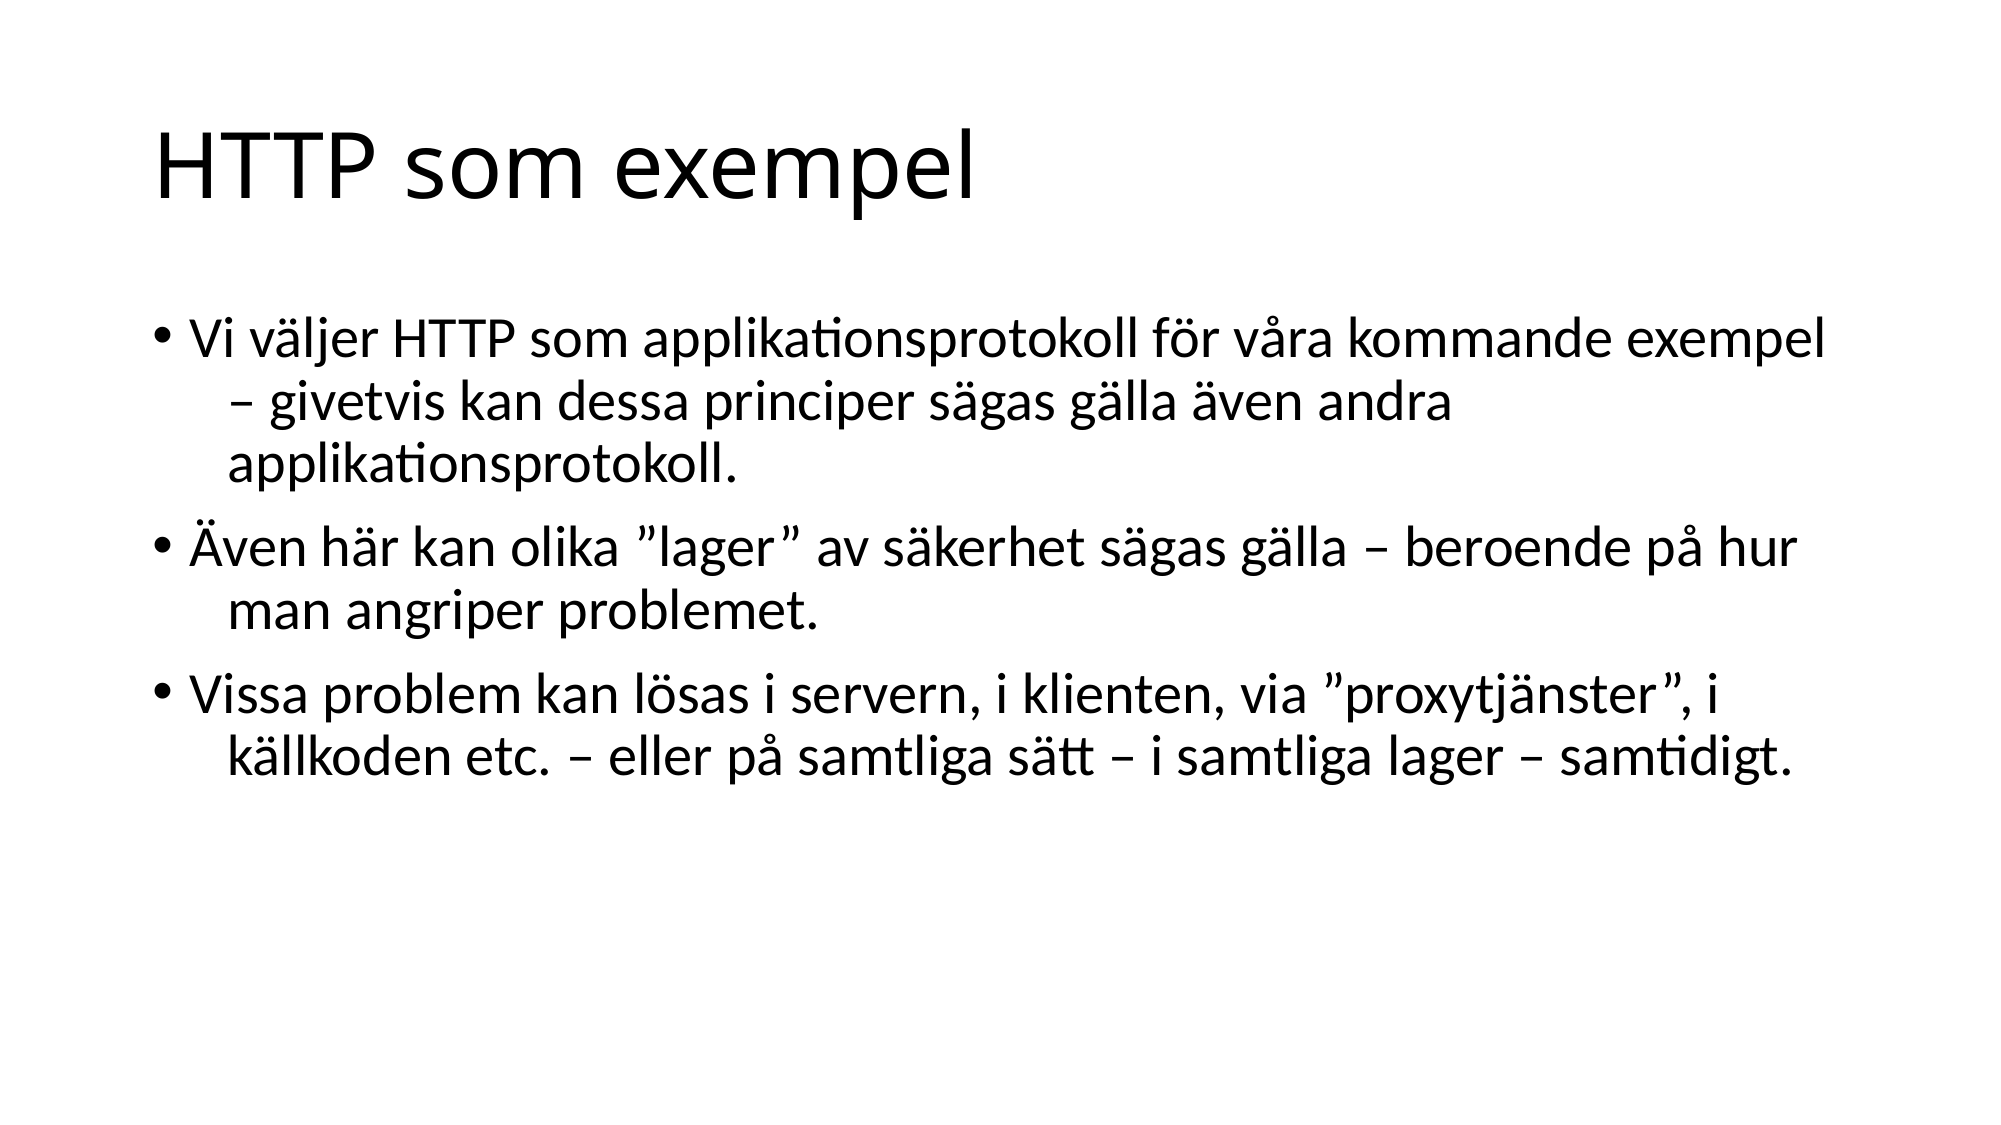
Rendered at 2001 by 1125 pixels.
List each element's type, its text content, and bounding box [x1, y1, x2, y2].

title HTTP som exempel [137, 59, 1863, 278]
list Vi väljer HTTP som applikationsprotokoll för våra kommande exempel – givetvis kan dessa principer sägas gälla även andra applikationsprotokoll. Även här kan olika ”lager” av säkerhet sägas gälla – beroende på hur man angriper problemet. Vissa problem kan lösas i servern, i klienten, via ”proxytjänster”, i källkoden etc. – eller på samtliga sätt – i samtliga lager – samtidigt. [137, 299, 1863, 1014]
